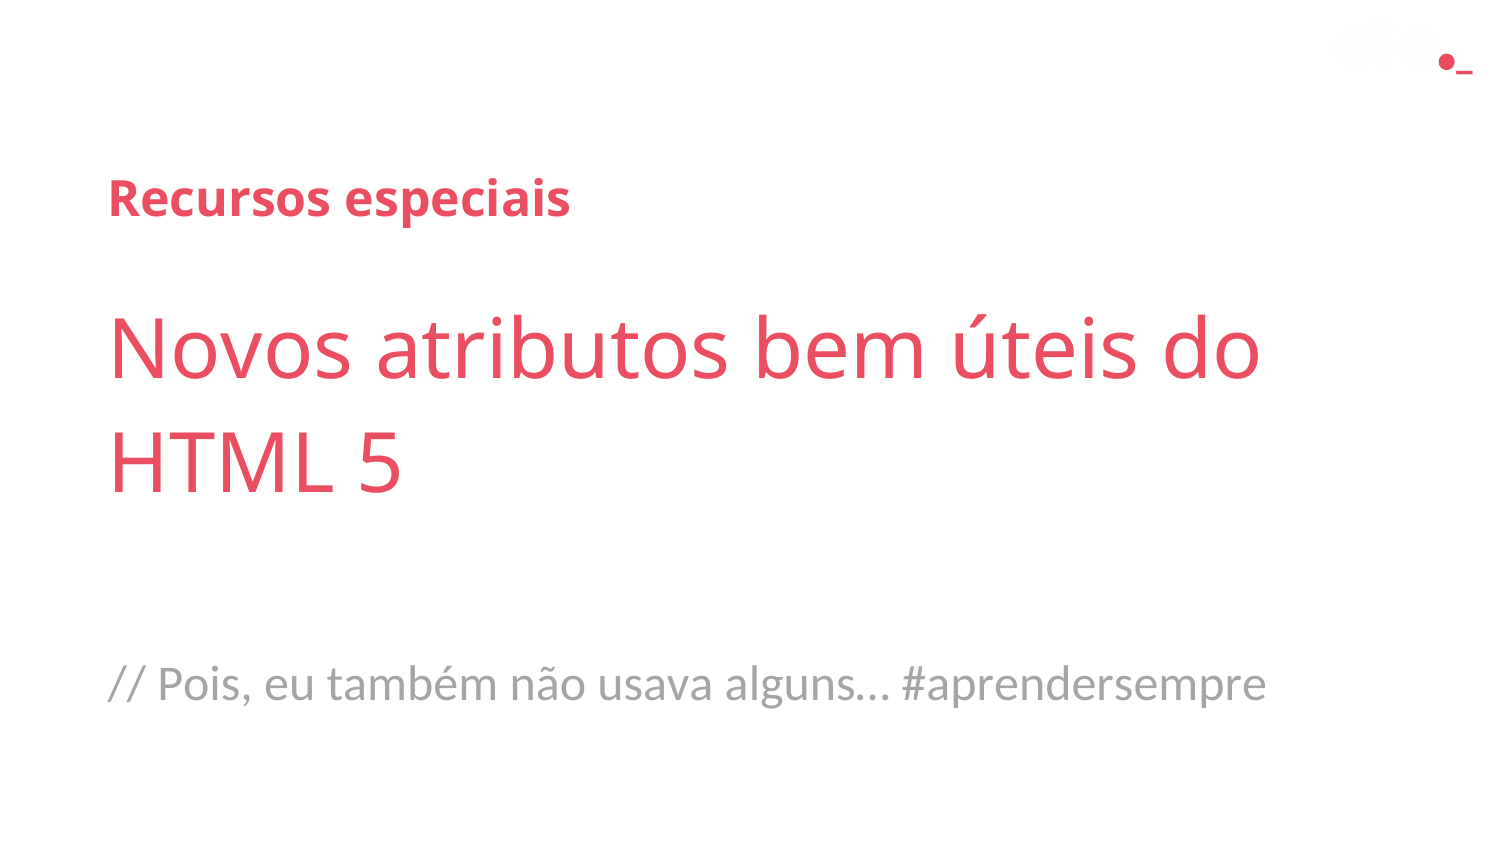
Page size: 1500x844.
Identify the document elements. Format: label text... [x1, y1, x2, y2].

text_box Novos atributos bem úteis do HTML 5 [92, 264, 1309, 431]
text_box // Pois, eu também não usava alguns… #aprendersempre [92, 635, 1418, 701]
text_box Recursos especiais [92, 142, 1309, 223]
picture [1333, 19, 1473, 75]
